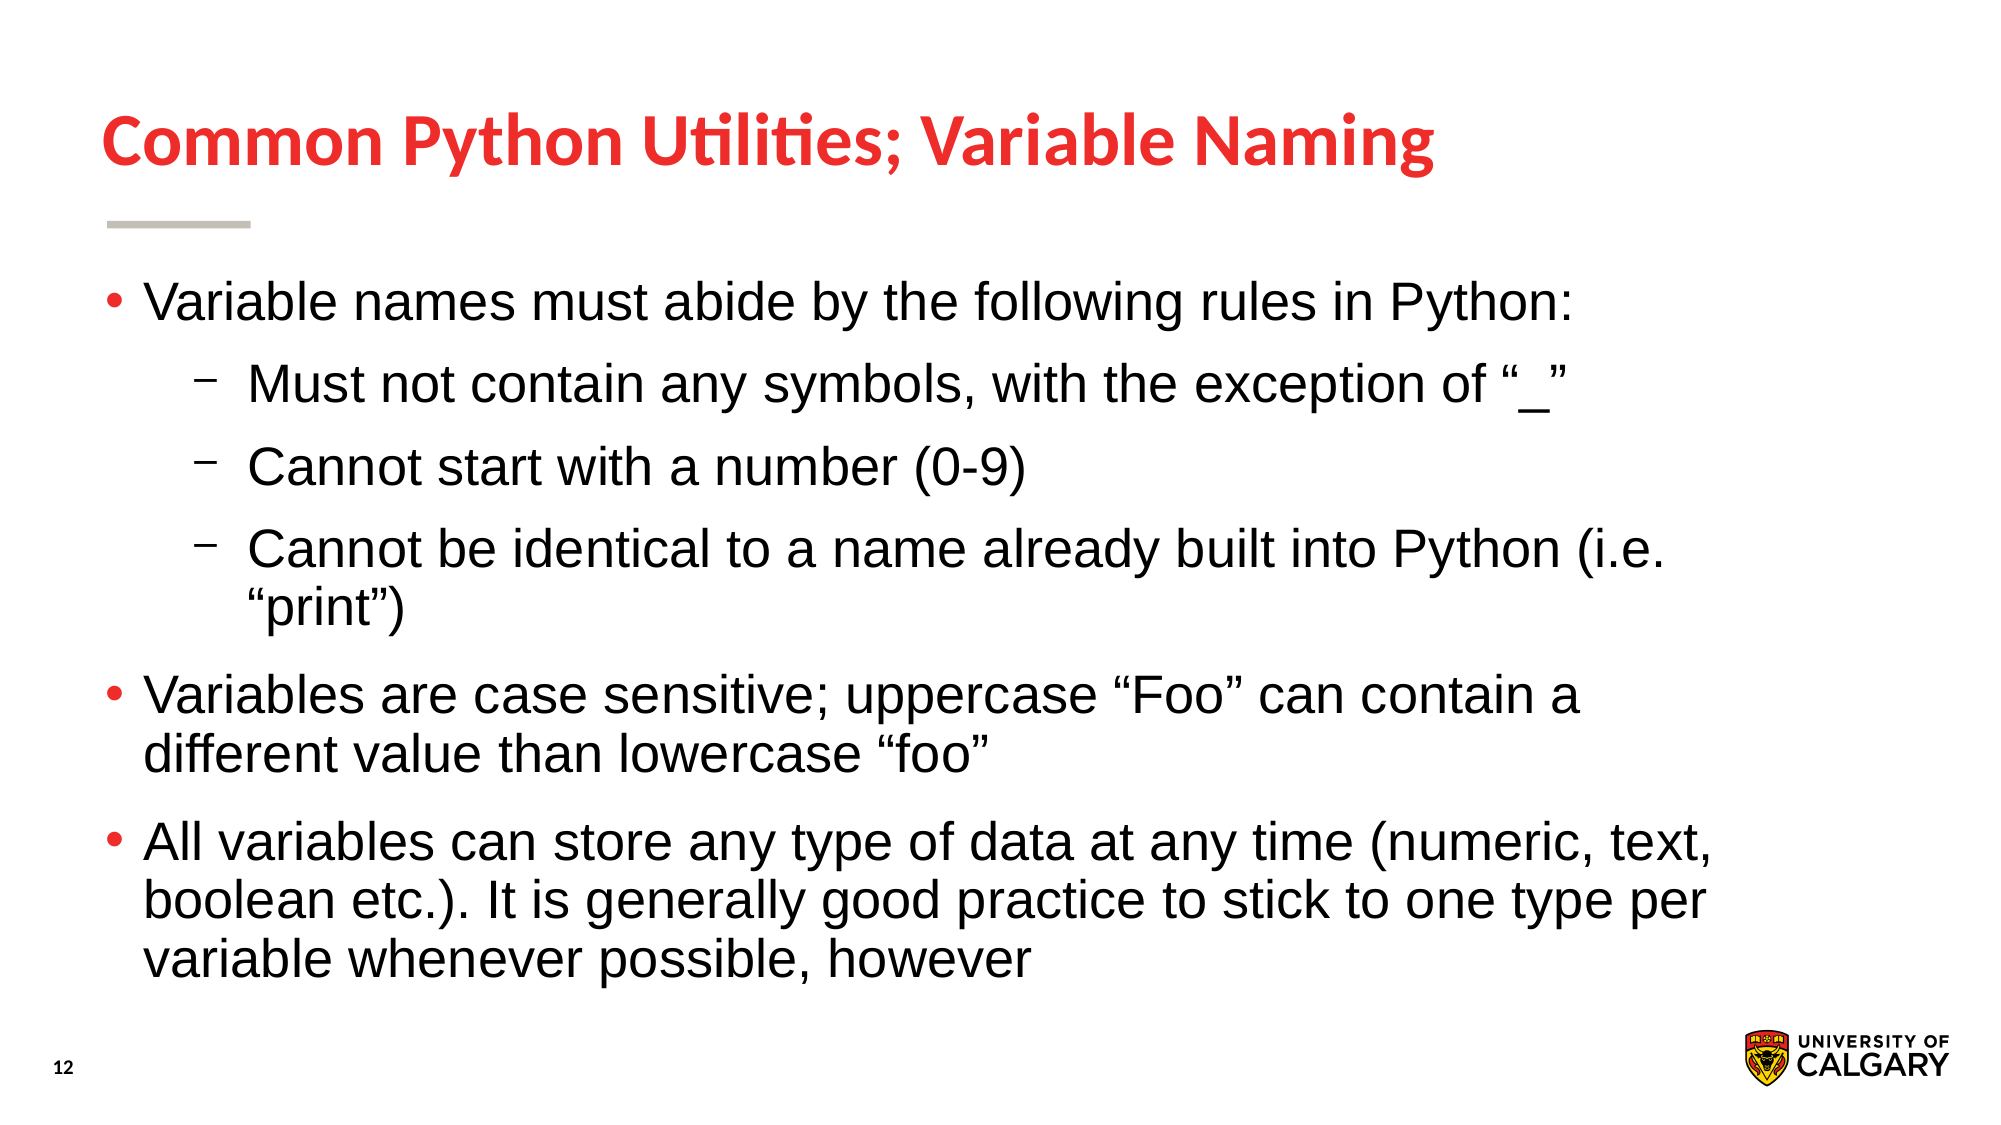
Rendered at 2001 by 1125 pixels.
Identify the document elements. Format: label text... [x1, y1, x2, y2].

list Variable names must abide by the following rules in Python: Must not contain any symbols, with the exception of “_” Cannot start with a number (0-9) Cannot be identical to a name already built into Python (i.e. “print”) Variables are case sensitive; uppercase “Foo” can contain a different value than lowercase “foo” All variables can store any type of data at any time (numeric, text, boolean etc.). It is generally good practice to stick to one type per variable whenever possible, however [91, 266, 1774, 981]
title Common Python Utilities; Variable Naming [87, 60, 1774, 222]
picture [1722, 1012, 1972, 1099]
